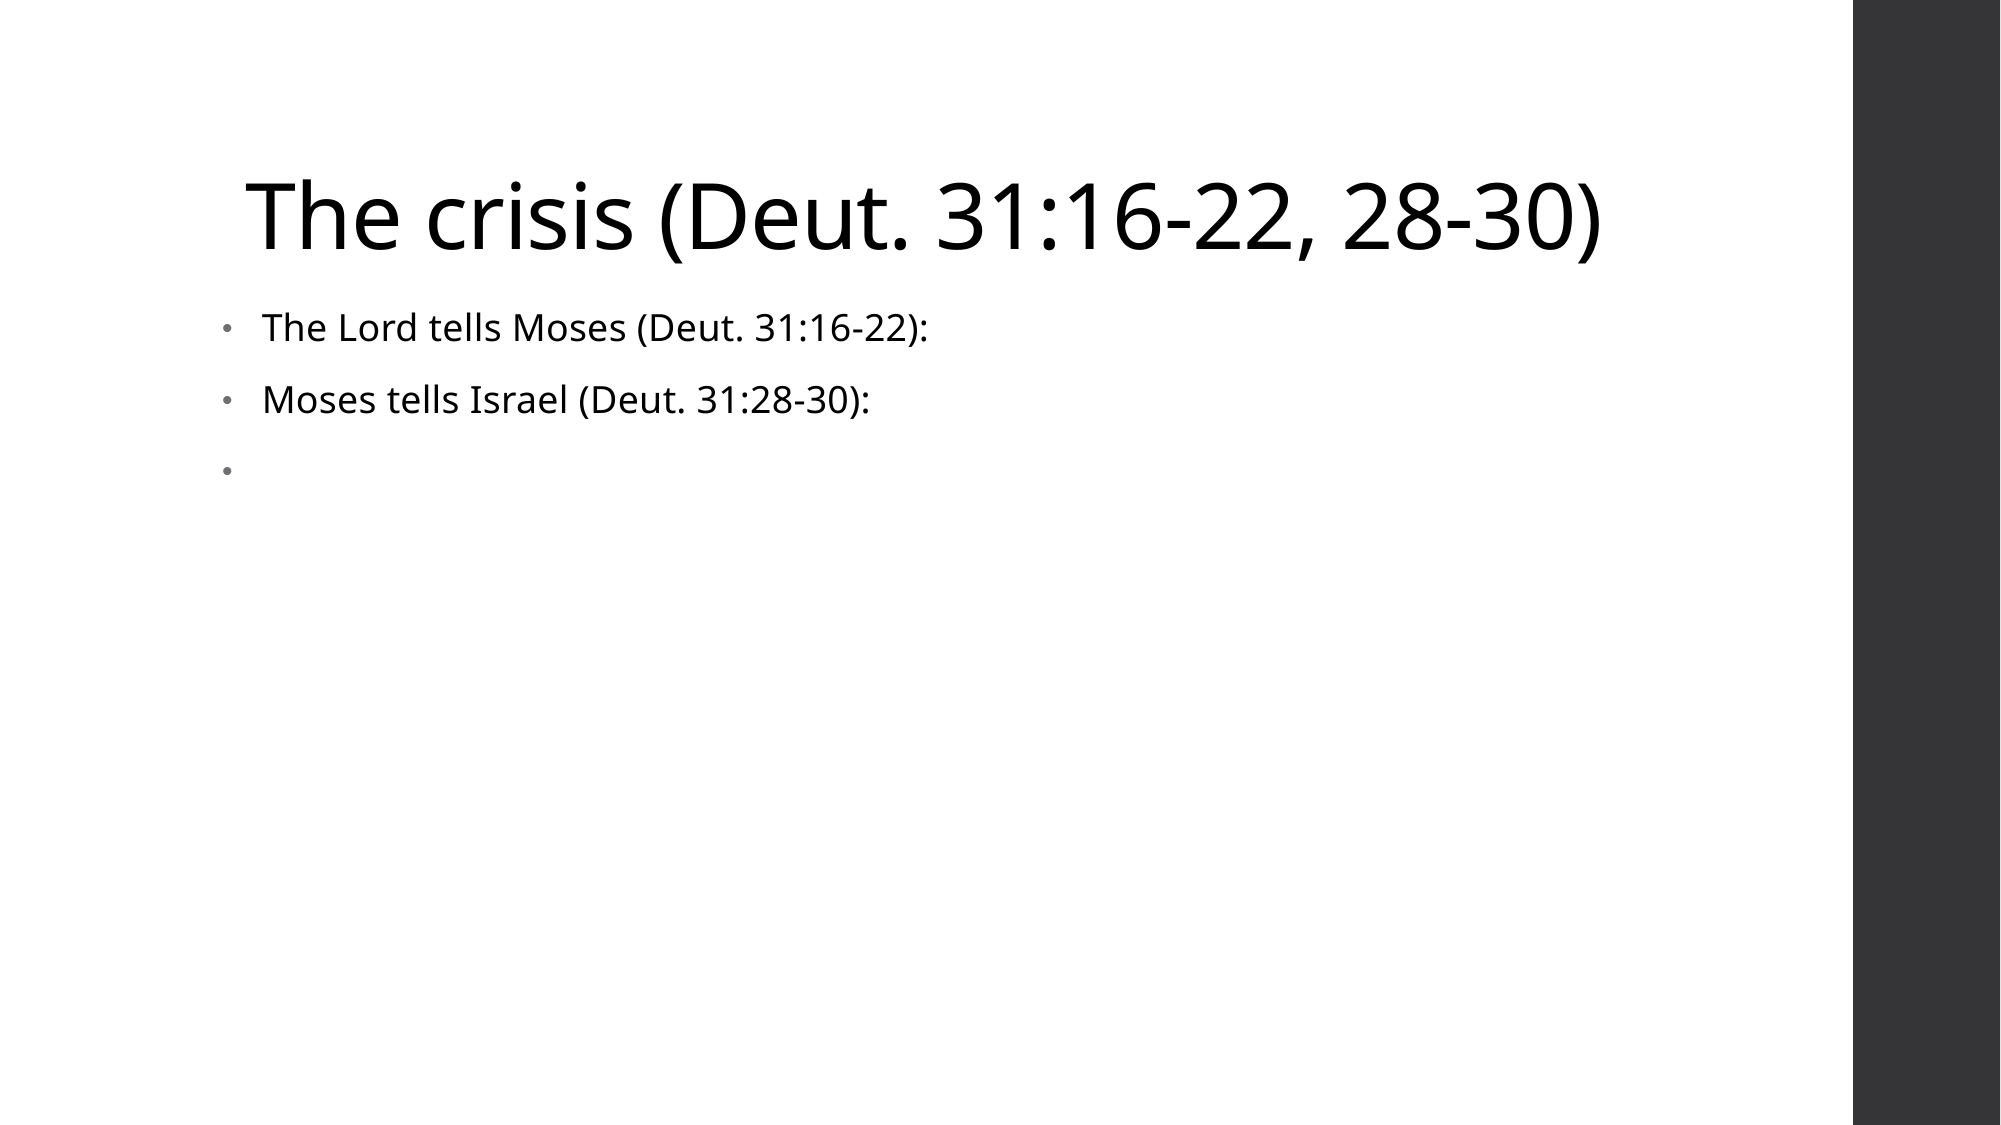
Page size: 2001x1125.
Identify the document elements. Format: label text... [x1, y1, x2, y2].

title The crisis (Deut. 31:16-22, 28-30) [206, 60, 1797, 278]
list The Lord tells Moses (Deut. 31:16-22): Moses tells Israel (Deut. 31:28-30): [206, 299, 1617, 1014]
